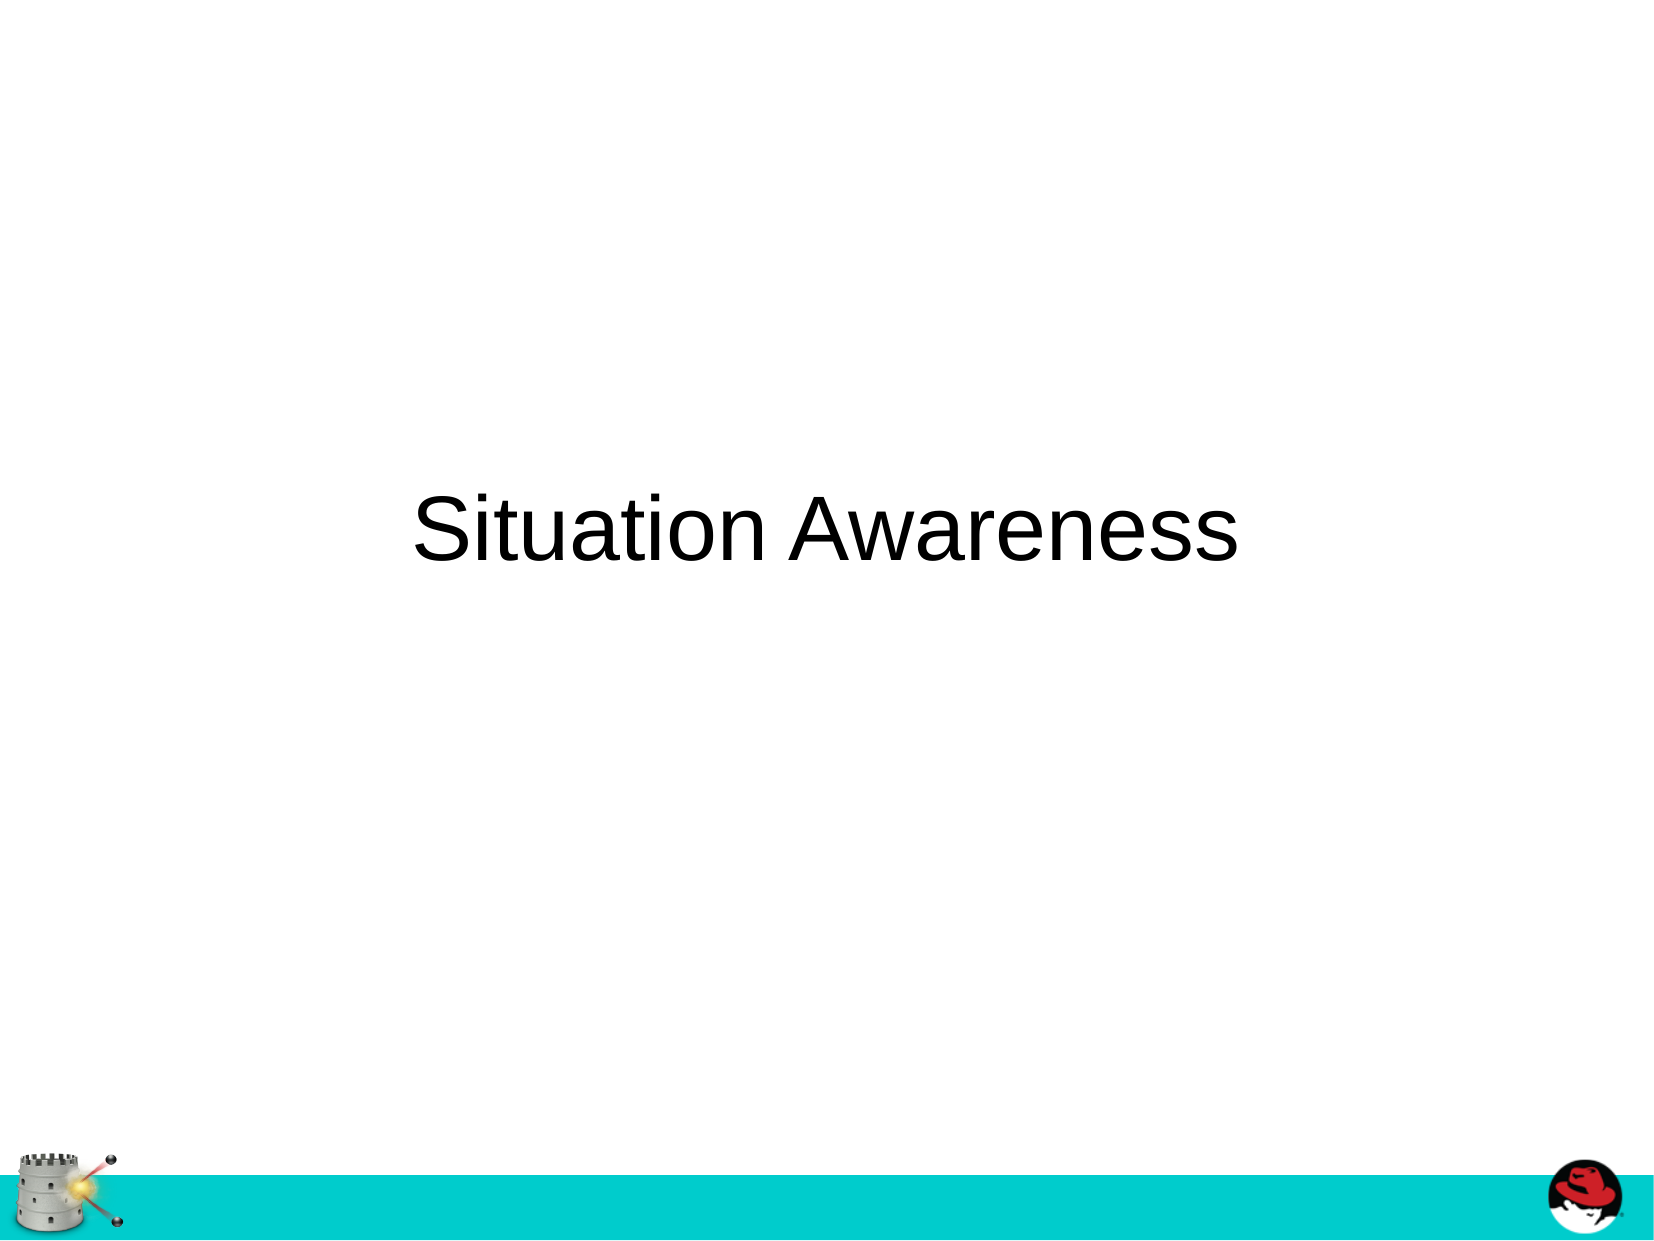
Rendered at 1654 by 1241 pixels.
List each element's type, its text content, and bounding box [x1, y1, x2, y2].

picture [1547, 1157, 1630, 1235]
title Situation Awareness [82, 425, 1571, 633]
picture [5, 1138, 130, 1241]
